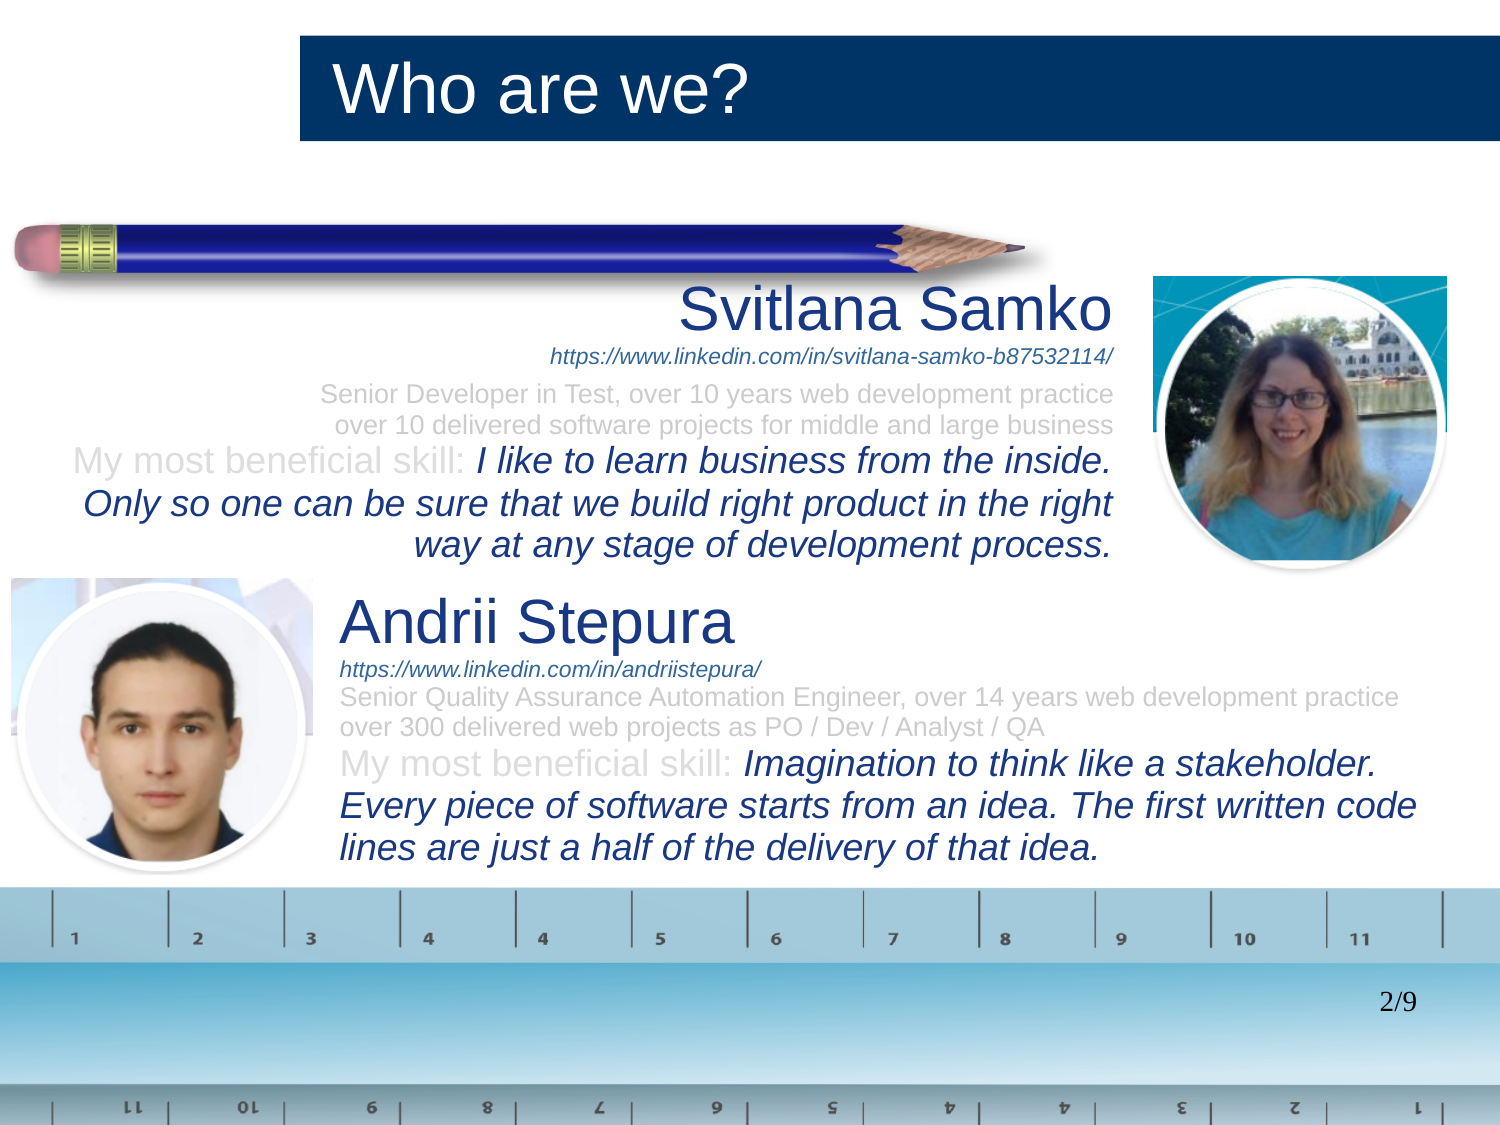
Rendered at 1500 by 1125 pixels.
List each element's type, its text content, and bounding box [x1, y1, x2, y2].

list Andrii Stepura https://www.linkedin.com/in/andriistepura/ Senior Quality Assurance Automation Engineer, over 14 years web development practice over 300 delivered web projects as PO / Dev / Analyst / QA My most beneficial skill: Imagination to think like a stakeholder. Every piece of software starts from an idea. The first written code lines are just a half of the delivery of that idea. [324, 579, 1477, 1022]
list Svitlana Samko https://www.linkedin.com/in/svitlana-samko-b87532114/ Senior Developer in Test, over 10 years web development practice over 10 delivered software projects for middle and large business My most beneficial skill: I like to learn business from the inside. Only so one can be sure that we build right product in the right way at any stage of development process. [0, 266, 1128, 709]
title Who are we? [300, 35, 1500, 142]
picture [0, 0, 1500, 1125]
